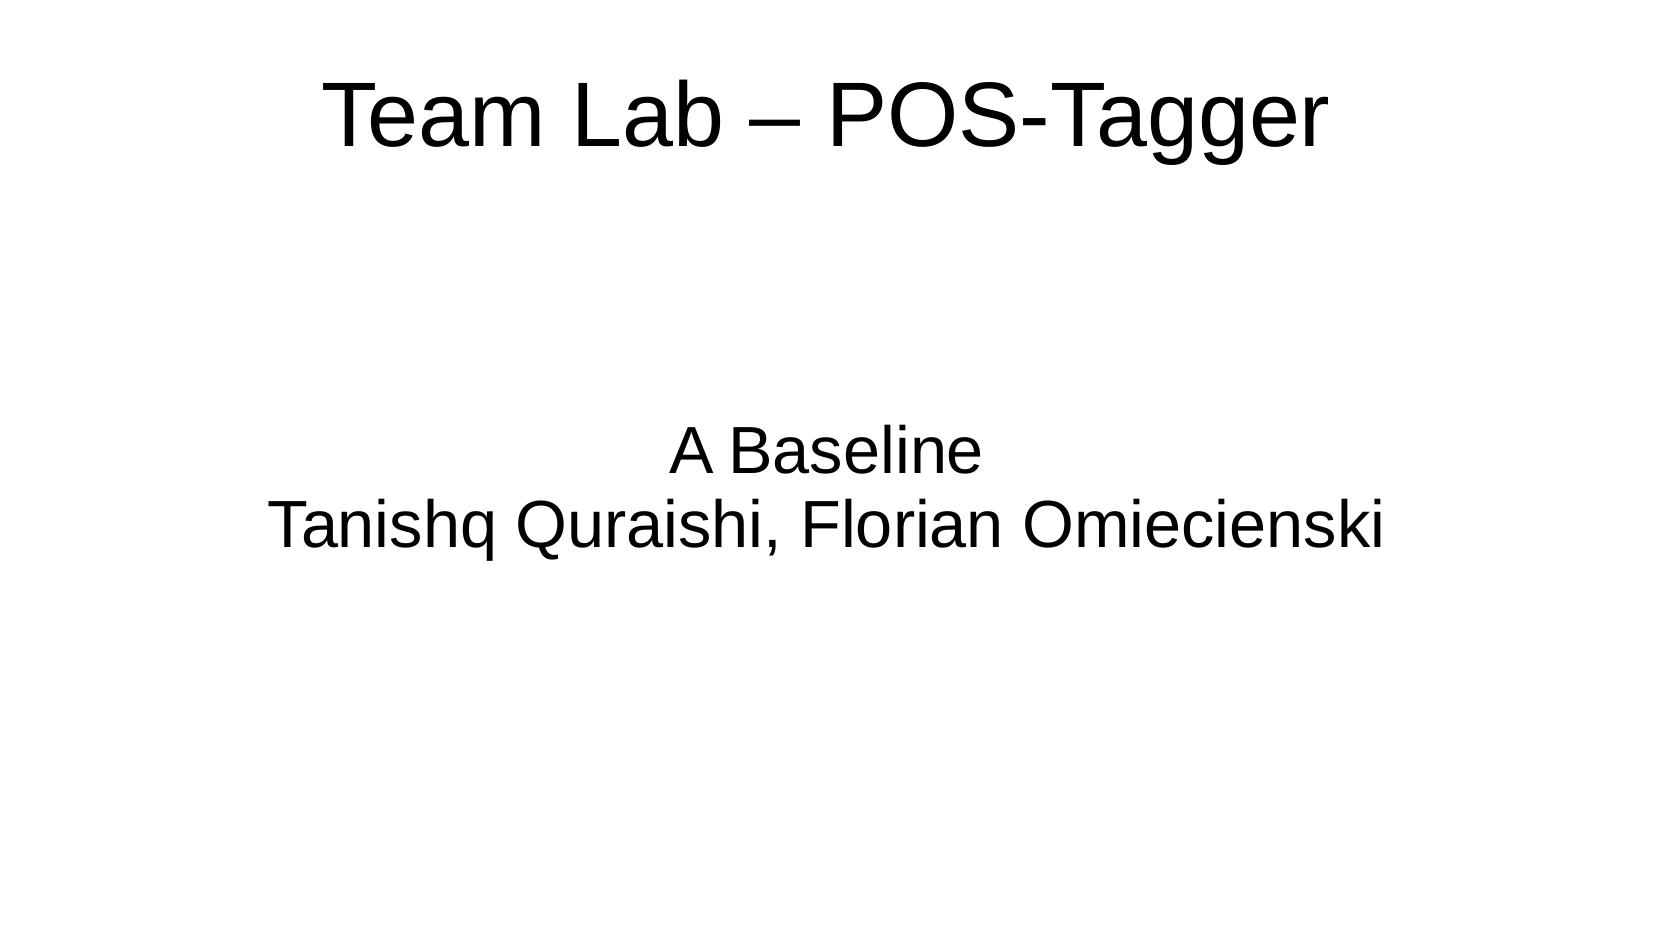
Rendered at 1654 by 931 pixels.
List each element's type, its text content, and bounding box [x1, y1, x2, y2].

subtitle A Baseline Tanishq Quraishi, Florian Omiecienski [82, 217, 1571, 758]
title Team Lab – POS-Tagger [82, 37, 1571, 193]
